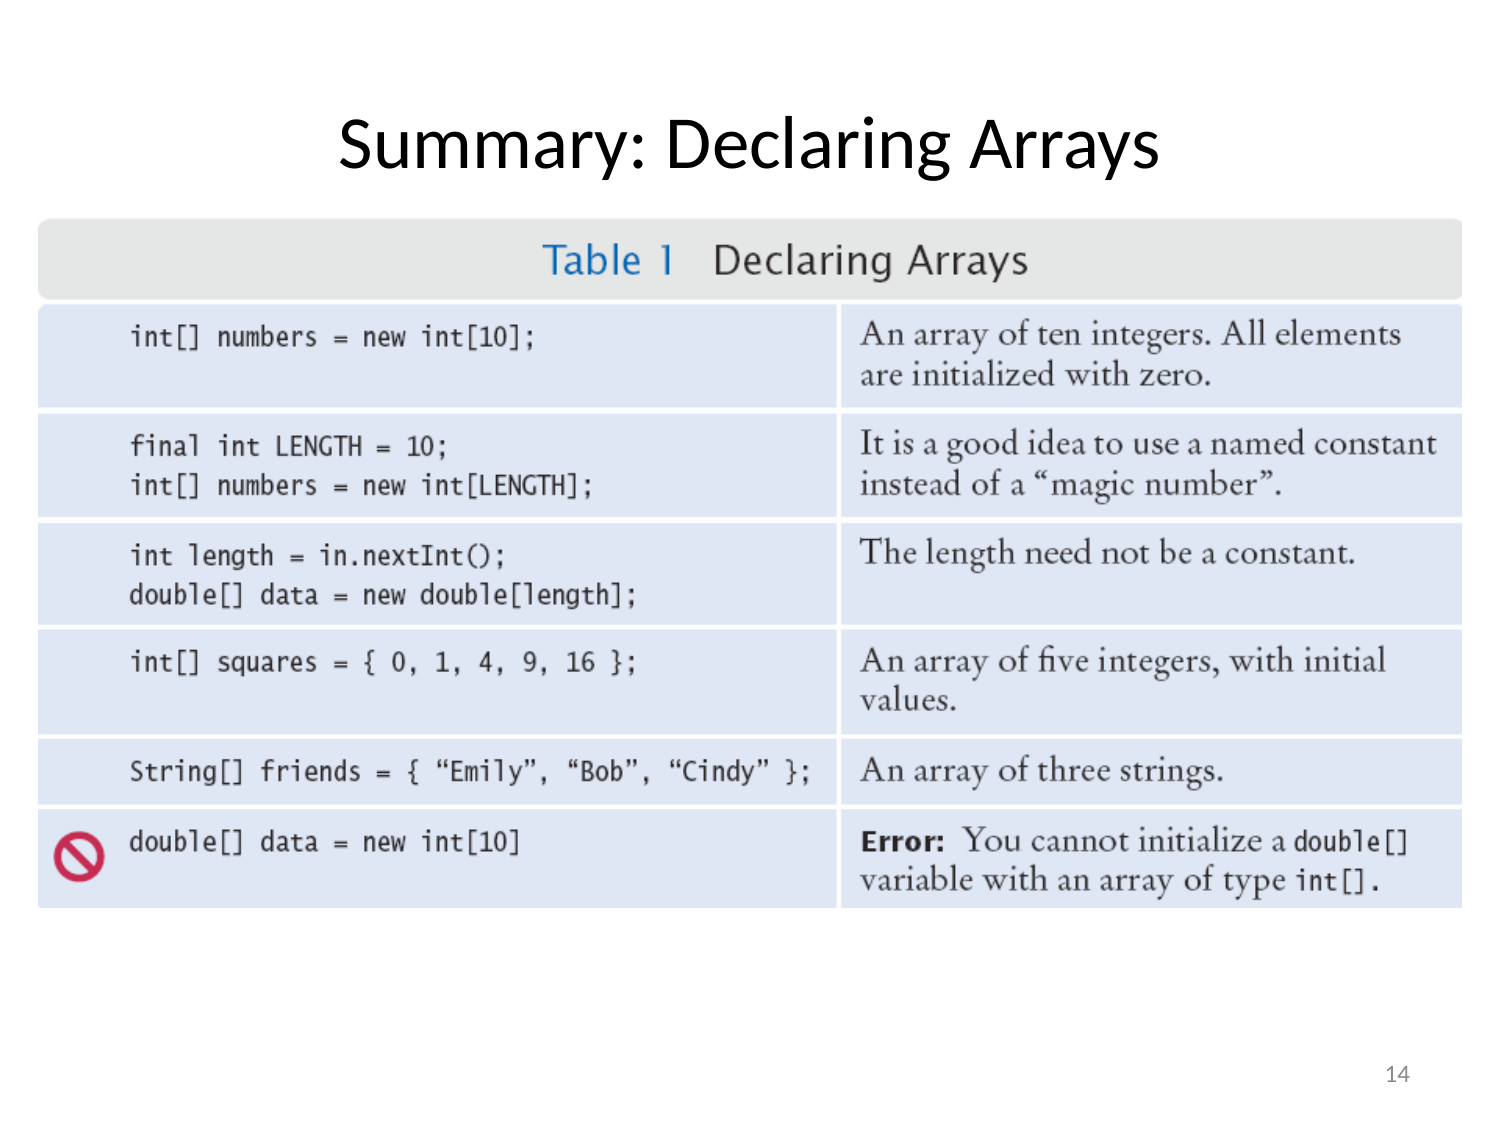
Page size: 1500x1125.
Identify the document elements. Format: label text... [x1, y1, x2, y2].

picture [38, 217, 1462, 908]
slide_number <number> [1074, 1042, 1425, 1103]
title Summary: Declaring Arrays [75, 45, 1425, 217]
